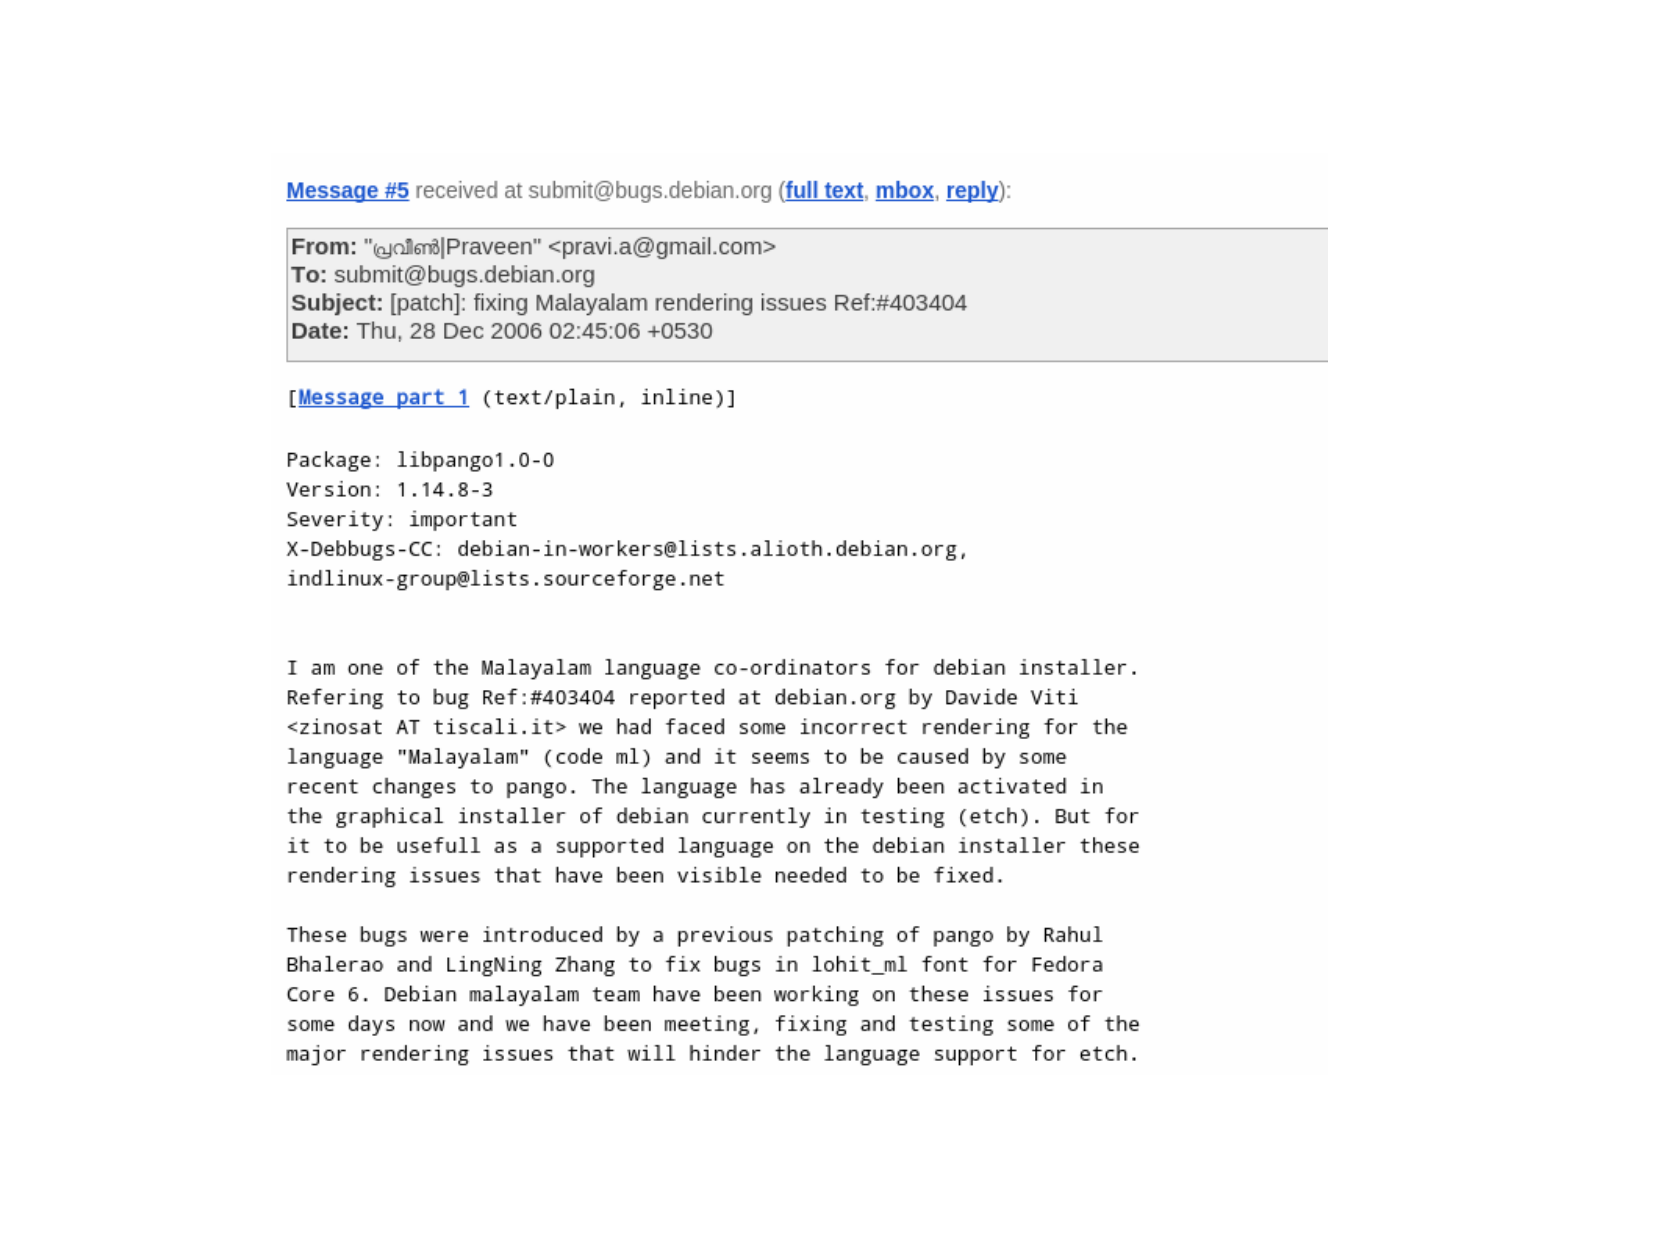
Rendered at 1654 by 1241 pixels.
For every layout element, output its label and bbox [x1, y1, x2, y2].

picture [271, 153, 1328, 1075]
